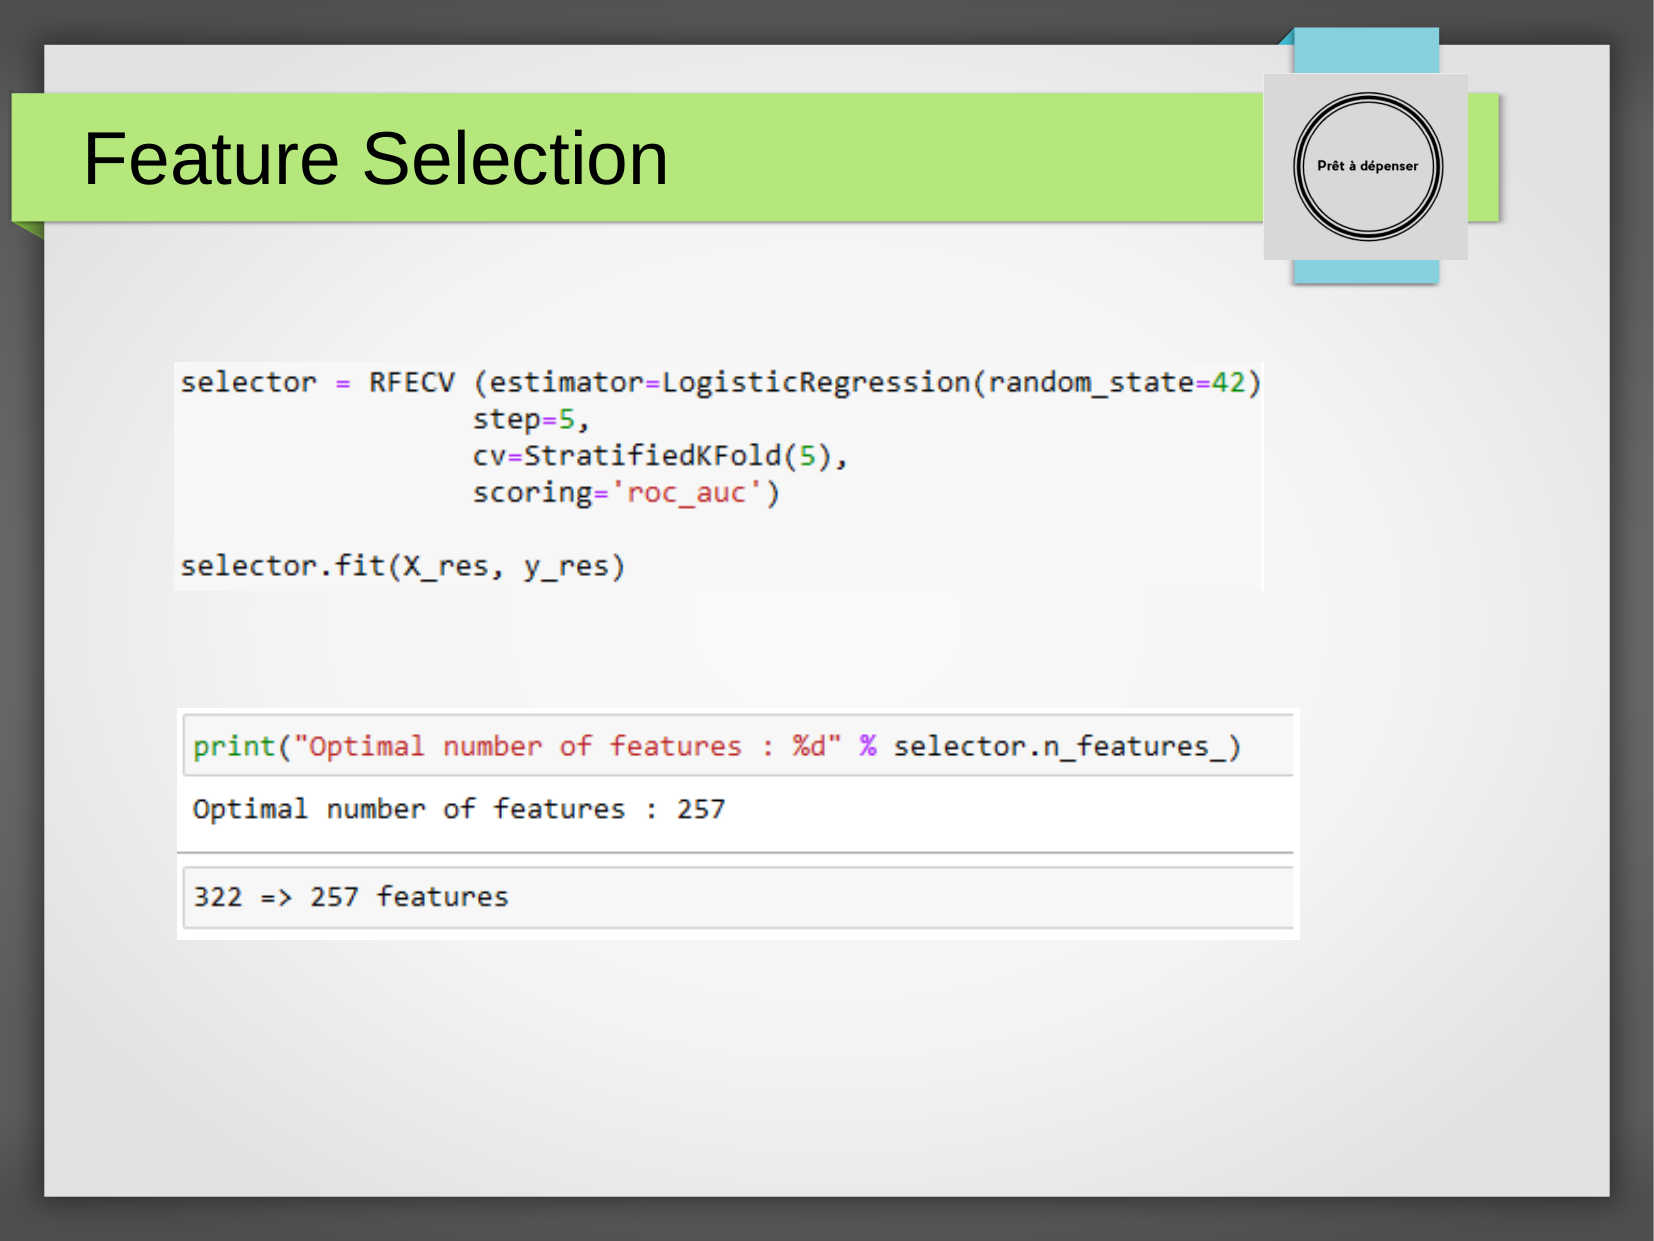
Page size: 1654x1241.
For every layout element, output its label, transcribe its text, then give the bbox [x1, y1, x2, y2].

title Feature Selection [82, 116, 1263, 201]
picture [0, 0, 1654, 1241]
